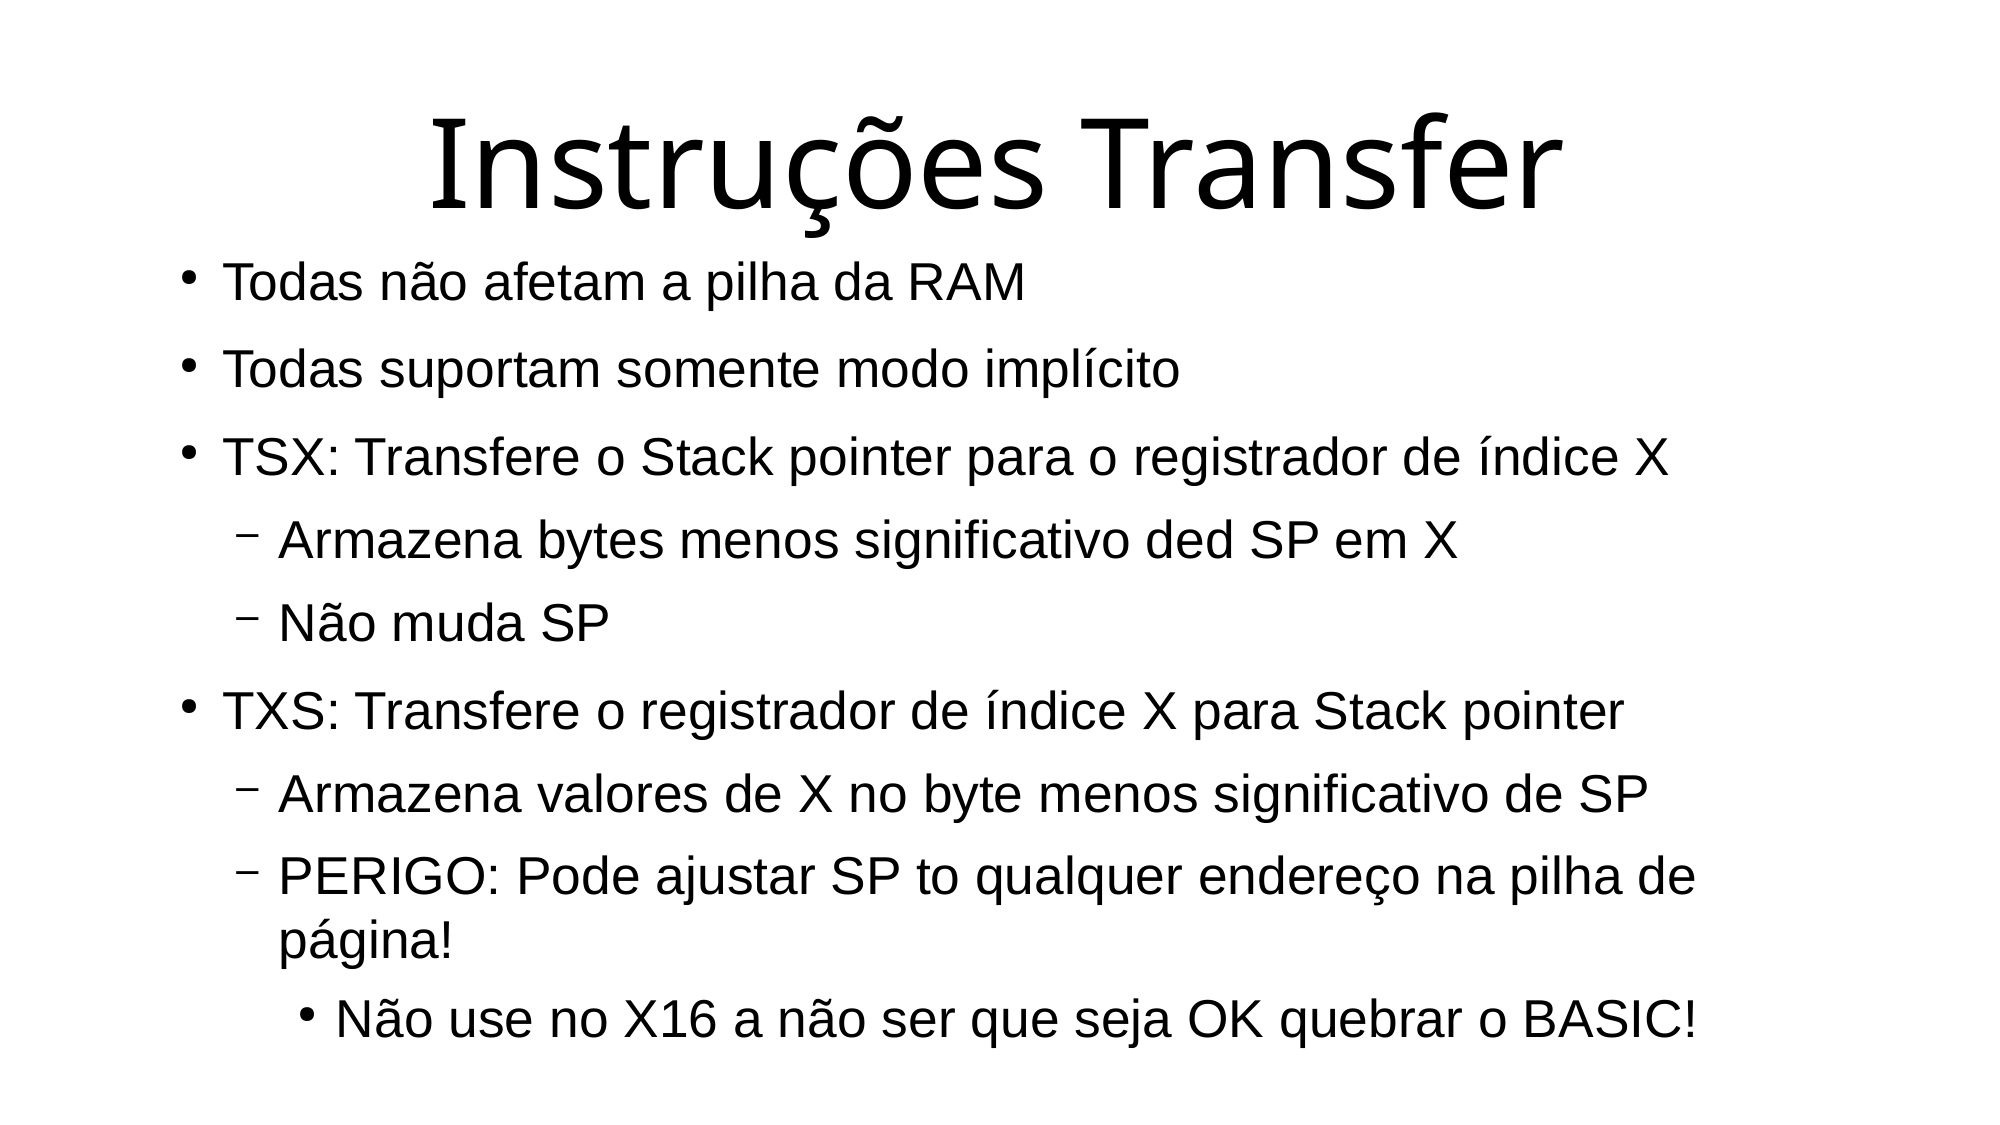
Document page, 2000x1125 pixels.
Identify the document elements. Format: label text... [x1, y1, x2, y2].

list Todas não afetam a pilha da RAM Todas suportam somente modo implícito TSX: Transfere o Stack pointer para o registrador de índice X Armazena bytes menos significativo ded SP em X Não muda SP TXS: Transfere o registrador de índice X para Stack pointer Armazena valores de X no byte menos significativo de SP PERIGO: Pode ajustar SP to qualquer endereço na pilha de página! Não use no X16 a não ser que seja OK quebrar o BASIC! [150, 278, 1876, 1066]
title Instruções Transfer [30, 59, 1966, 278]
